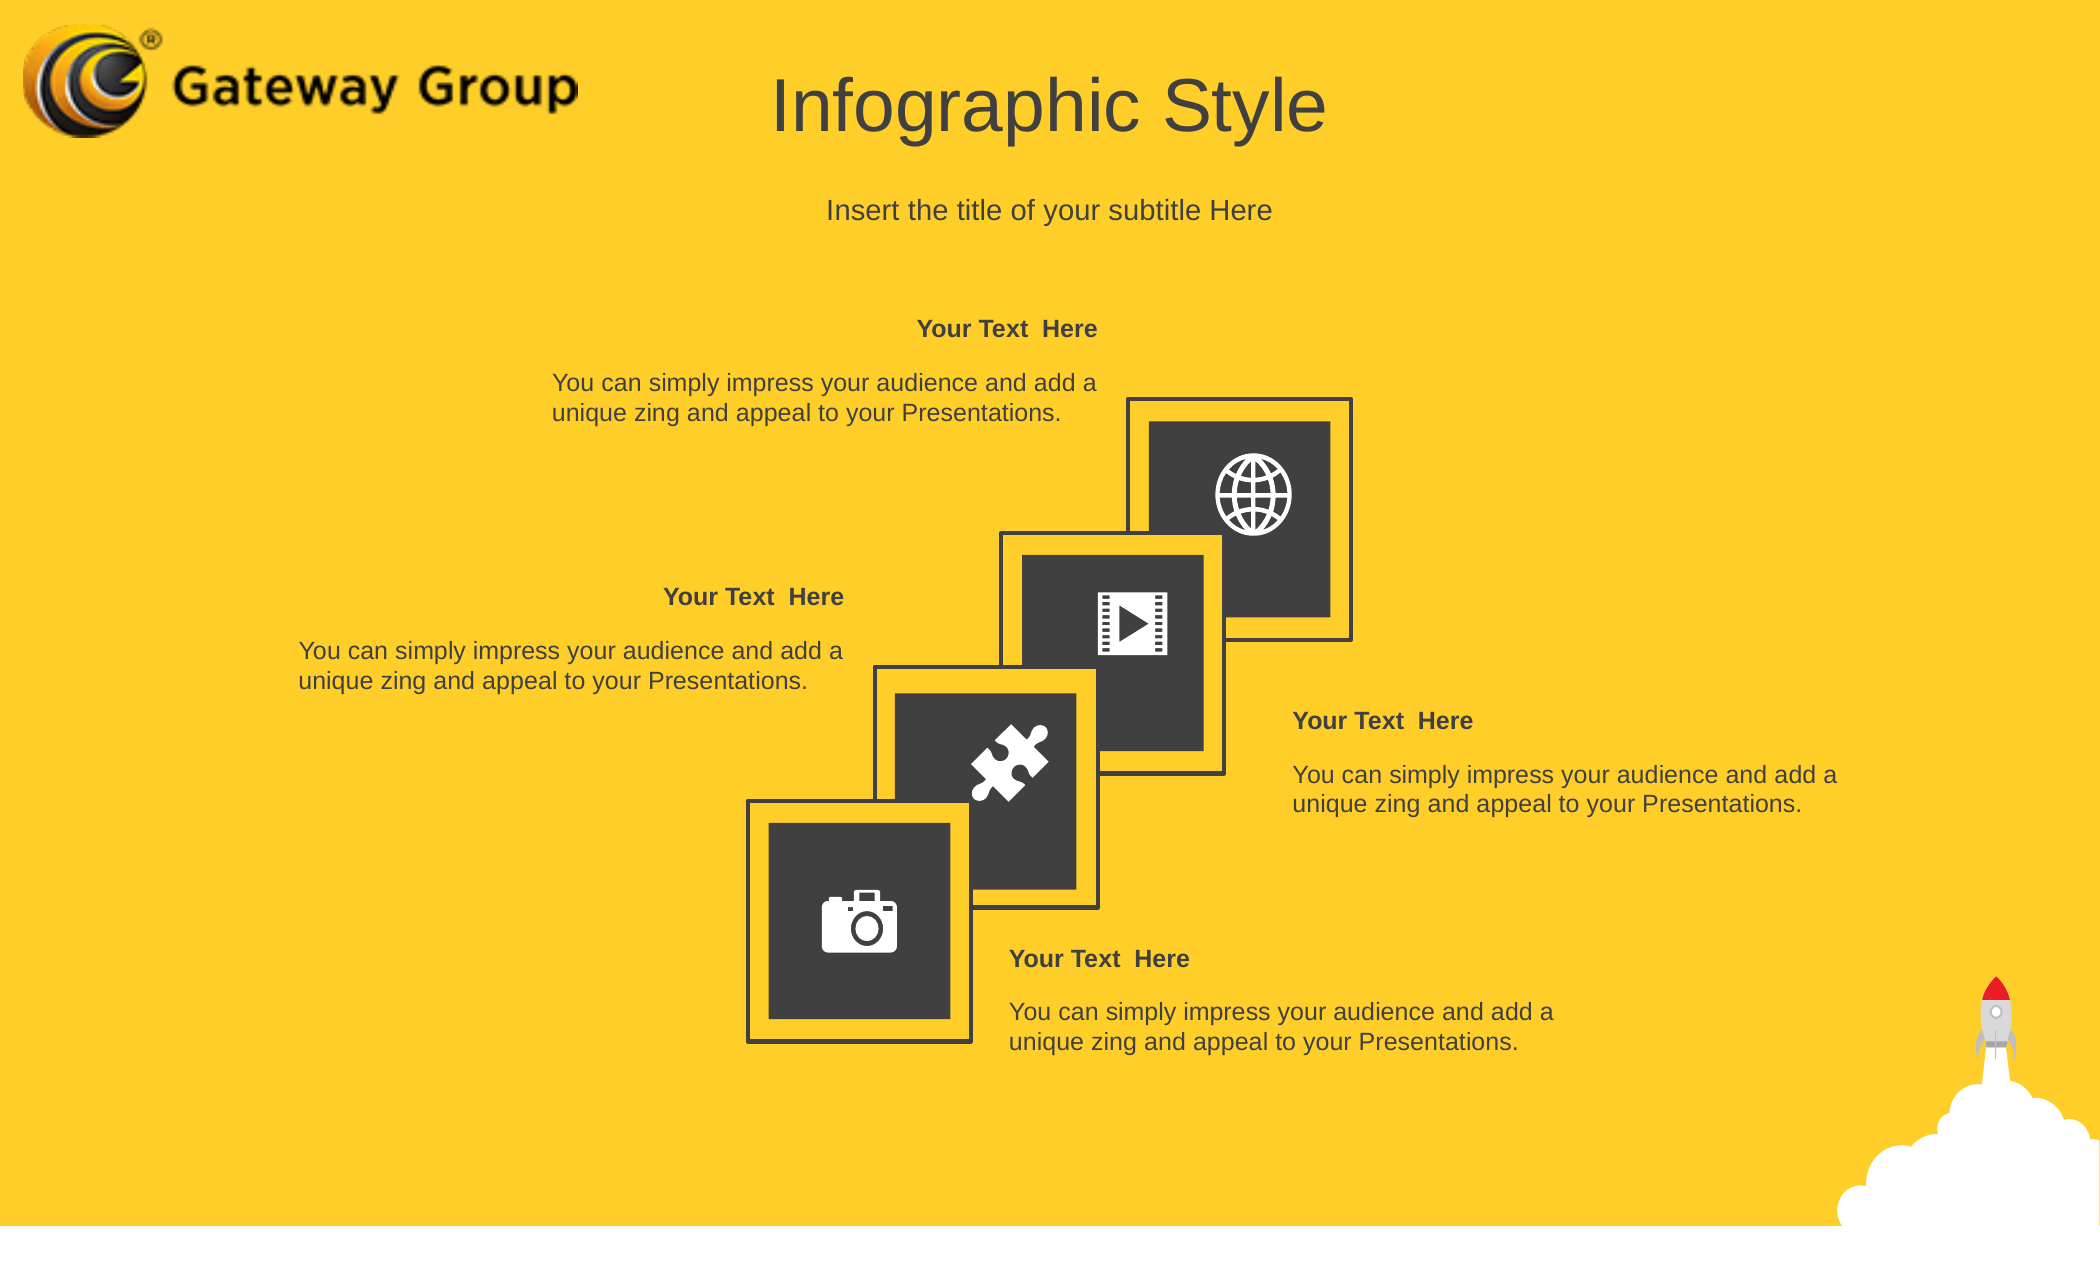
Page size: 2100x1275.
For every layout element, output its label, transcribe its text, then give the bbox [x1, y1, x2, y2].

text_box Insert the title of your subtitle Here [0, 172, 2100, 245]
text_box Your Text Here [264, 573, 860, 619]
text_box Infographic Style [0, 30, 2100, 172]
text_box You can simply impress your audience and add a unique zing and appeal to your Presentations. [1277, 750, 1873, 826]
text_box Your Text Here [517, 305, 1113, 351]
text_box Your Text Here [994, 934, 1590, 980]
text_box Your Text Here [1277, 696, 1873, 742]
picture [23, 24, 578, 138]
text_box [747, 398, 1352, 1042]
text_box You can simply impress your audience and add a unique zing and appeal to your Presentations. [517, 359, 1113, 434]
text_box You can simply impress your audience and add a unique zing and appeal to your Presentations. [264, 627, 860, 702]
text_box You can simply impress your audience and add a unique zing and appeal to your Presentations. [994, 988, 1590, 1064]
